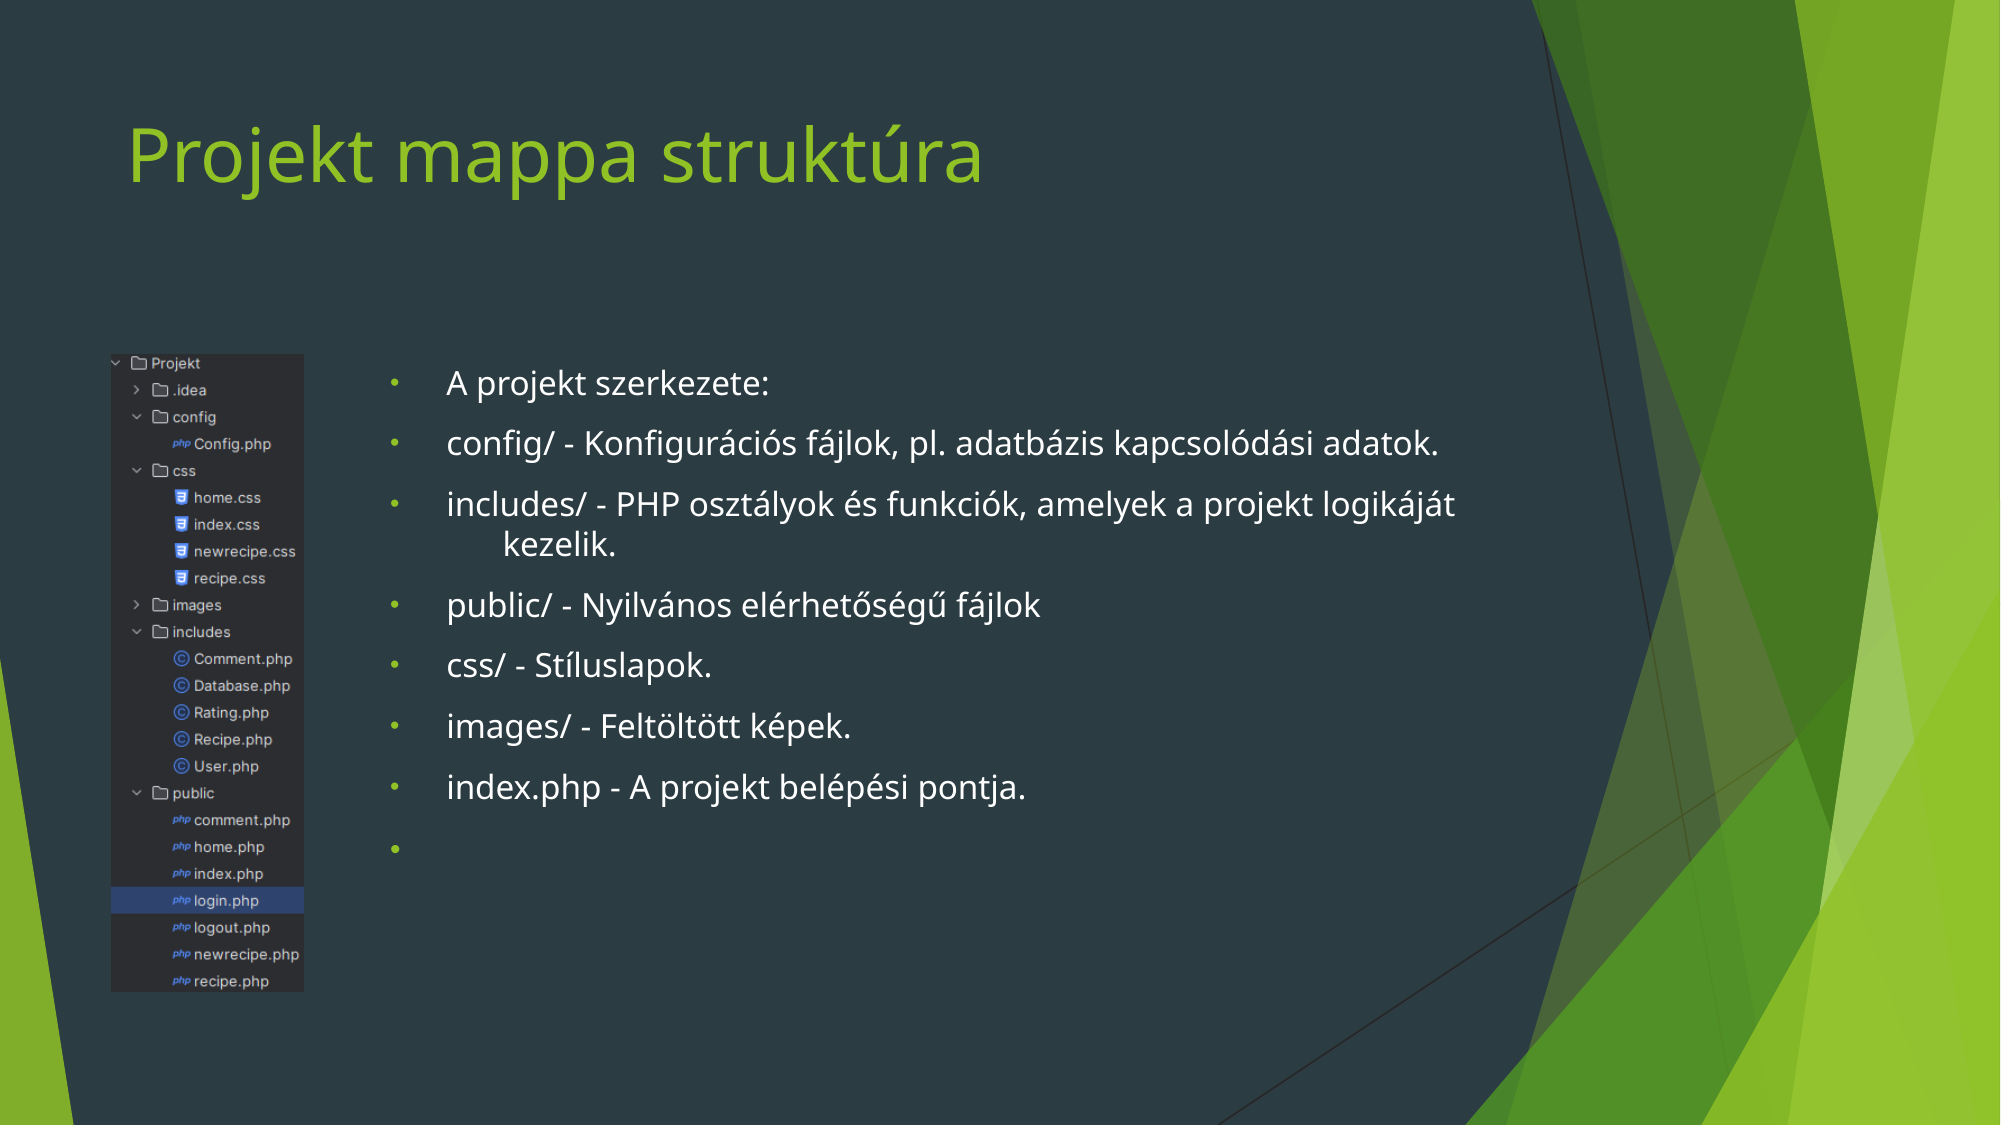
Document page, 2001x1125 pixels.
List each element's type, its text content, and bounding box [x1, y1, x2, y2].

picture [111, 354, 304, 992]
list A projekt szerkezete: config/ - Konfigurációs fájlok, pl. adatbázis kapcsolódási adatok. includes/ - PHP osztályok és funkciók, amelyek a projekt logikáját kezelik. public/ - Nyilvános elérhetőségű fájlok css/ - Stíluslapok. images/ - Feltöltött képek. index.php - A projekt belépési pontja. [375, 354, 1522, 992]
title Projekt mappa struktúra [111, 99, 1522, 317]
